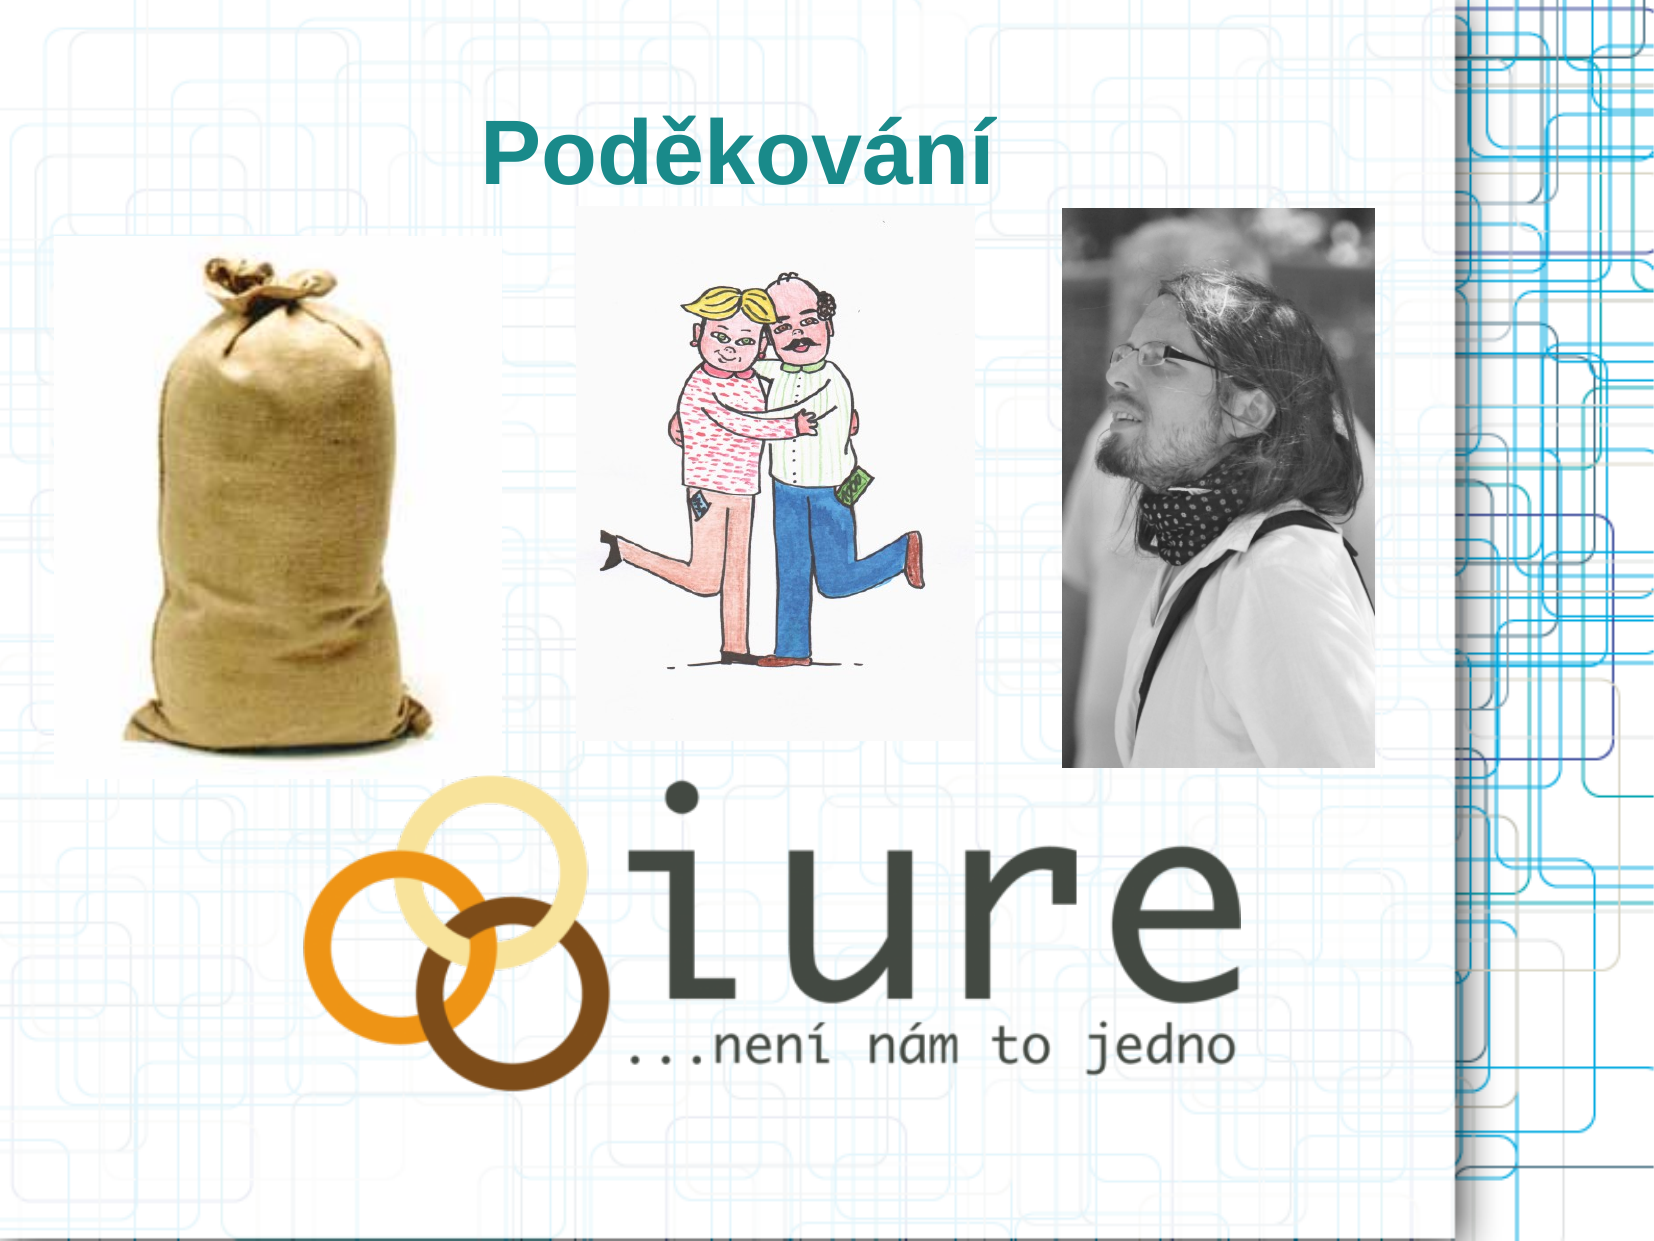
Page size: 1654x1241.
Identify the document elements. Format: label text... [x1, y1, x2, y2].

picture [0, 0, 1654, 1241]
title Poděkování [59, 49, 1418, 257]
